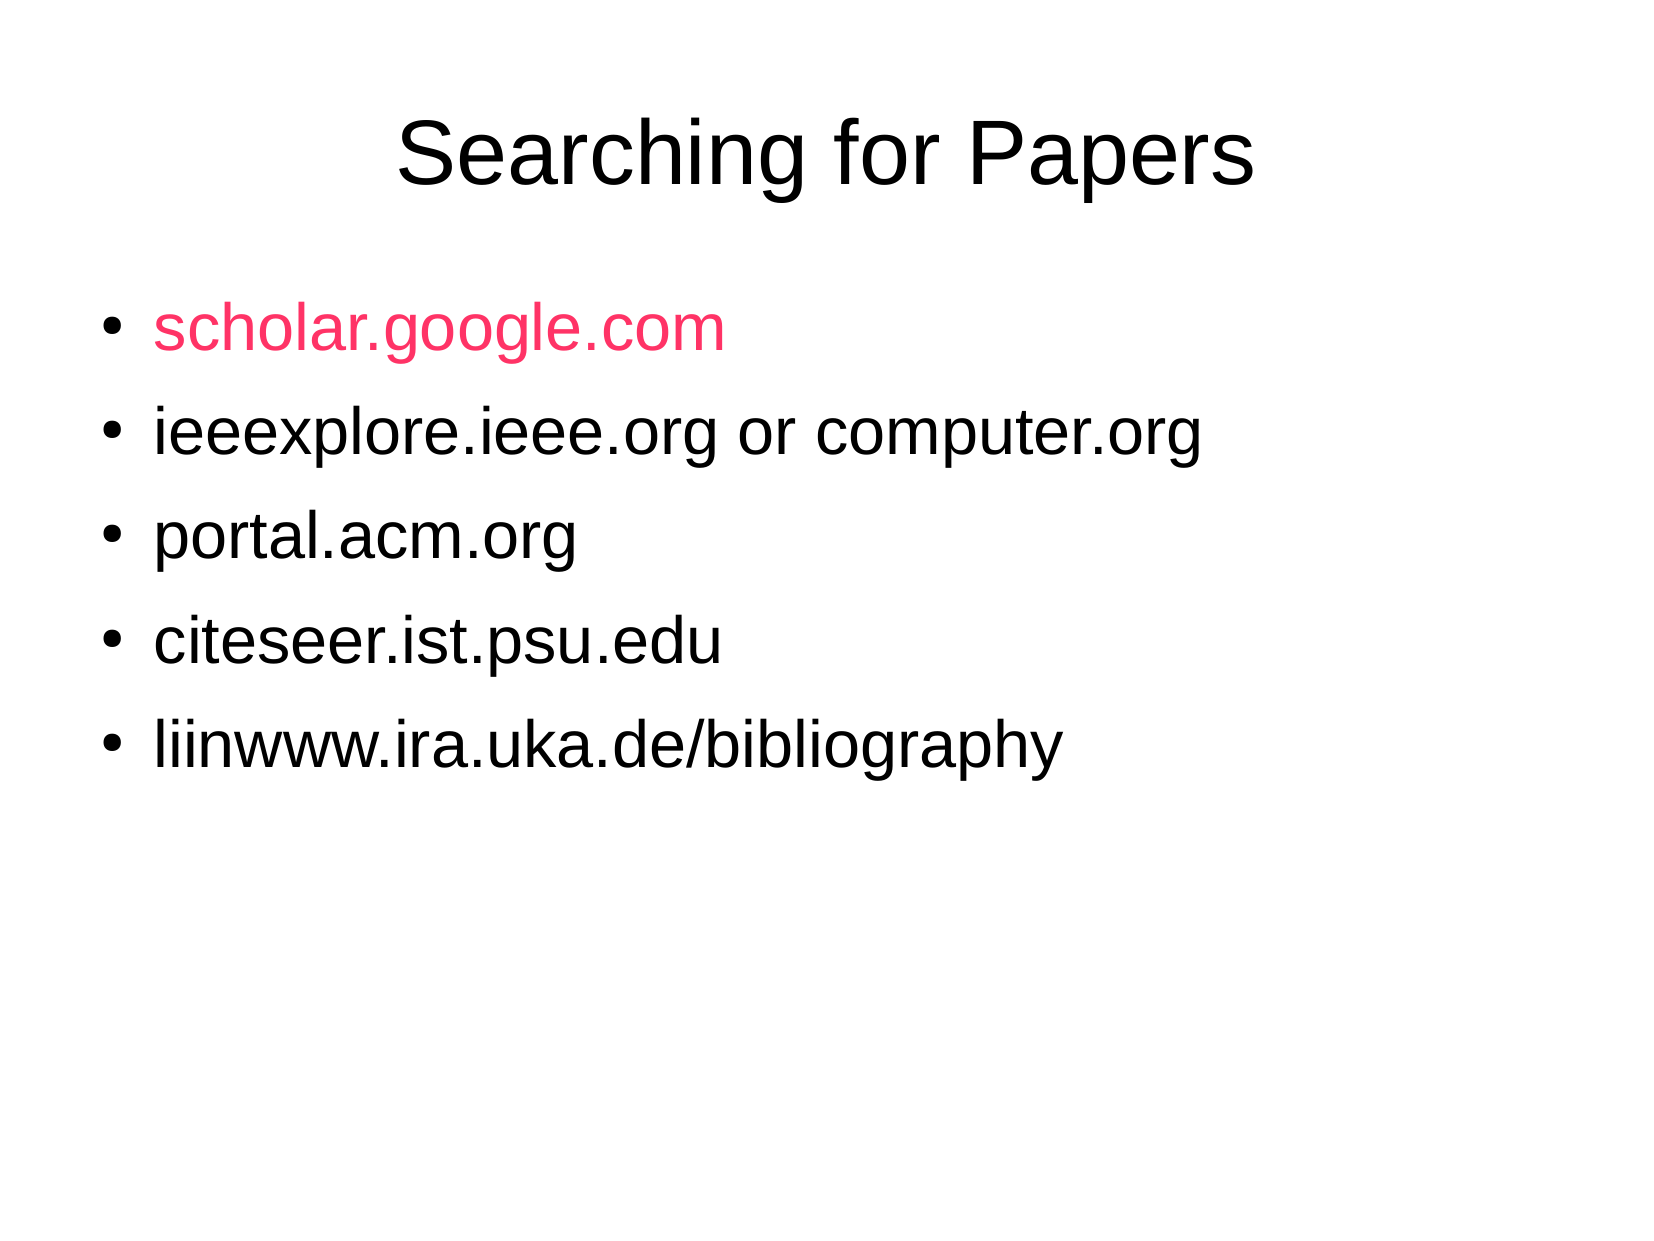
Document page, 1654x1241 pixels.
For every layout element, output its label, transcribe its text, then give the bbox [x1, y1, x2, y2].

title Searching for Papers [82, 49, 1571, 257]
list scholar.google.com ieeexplore.ieee.org or computer.org portal.acm.org citeseer.ist.psu.edu liinwww.ira.uka.de/bibliography [82, 290, 1571, 1010]
